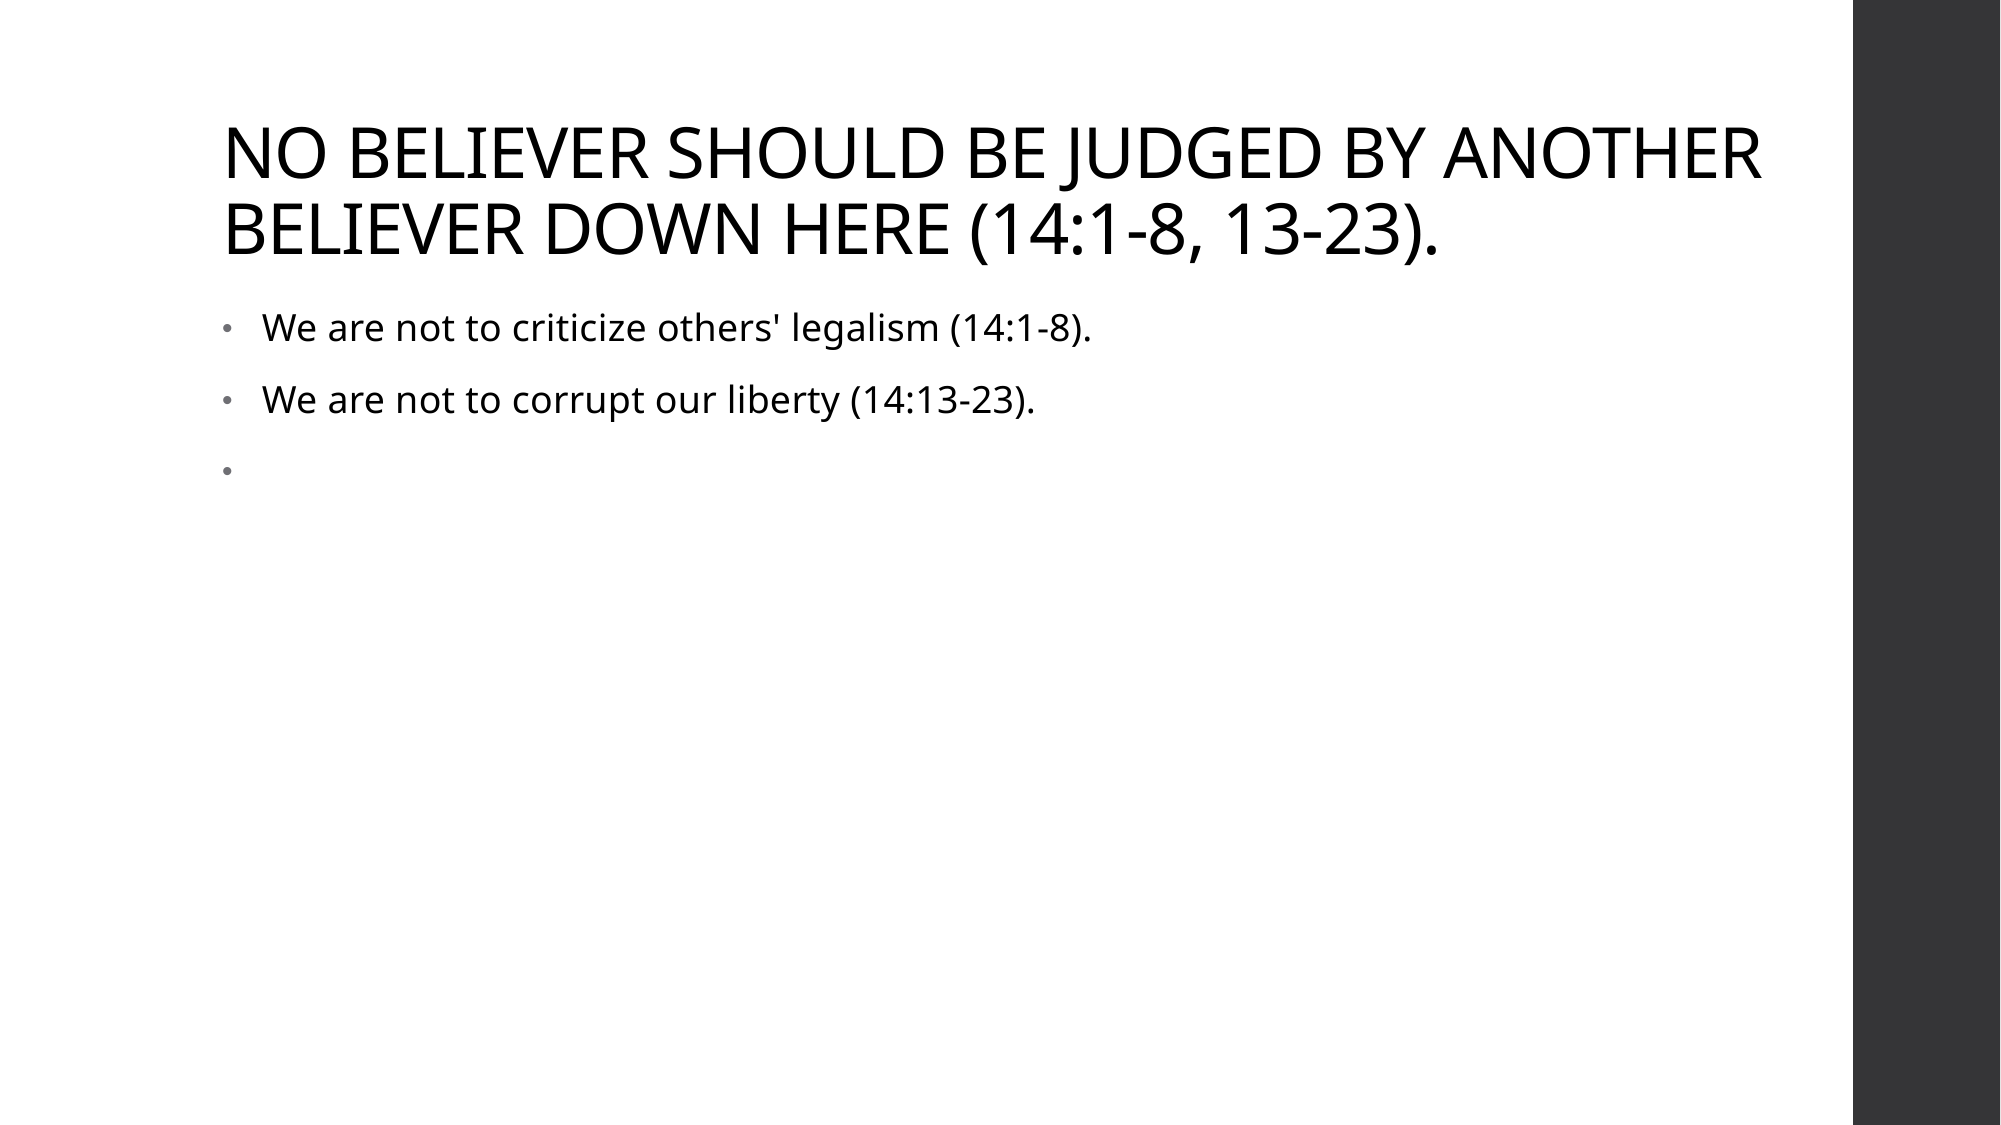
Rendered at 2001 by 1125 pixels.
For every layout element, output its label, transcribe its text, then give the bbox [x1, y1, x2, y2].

title NO BELIEVER SHOULD BE JUDGED BY ANOTHER BELIEVER DOWN HERE (14:1-8, 13-23). [206, 60, 1797, 278]
list We are not to criticize others' legalism (14:1-8). We are not to corrupt our liberty (14:13-23). [206, 299, 1617, 1014]
